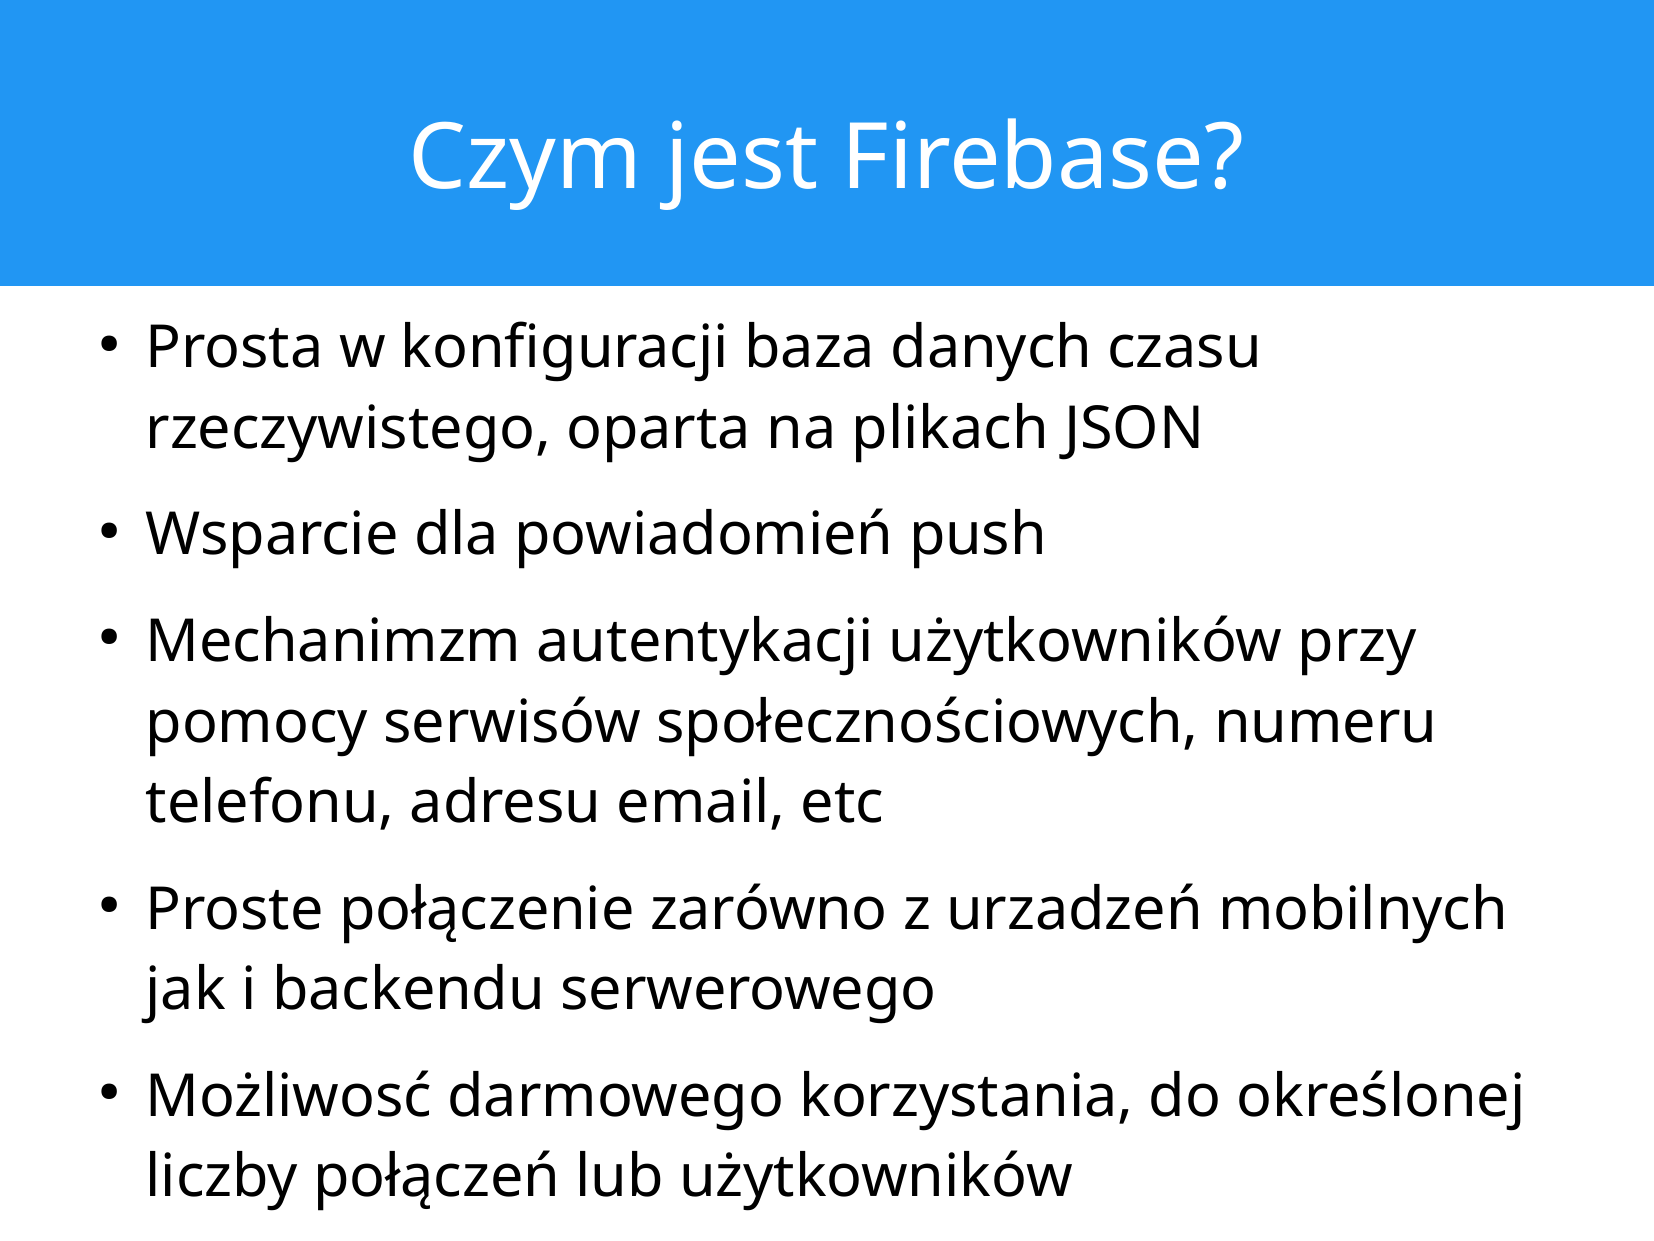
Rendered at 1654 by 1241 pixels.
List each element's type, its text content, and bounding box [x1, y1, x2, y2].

title Czym jest Firebase? [82, 49, 1571, 257]
list Prosta w konfiguracji baza danych czasu rzeczywistego, oparta na plikach JSON Wsparcie dla powiadomień push Mechanimzm autentykacji użytkowników przy pomocy serwisów społecznościowych, numeru telefonu, adresu email, etc Proste połączenie zarówno z urzadzeń mobilnych jak i backendu serwerowego Możliwosć darmowego korzystania, do określonej liczby połączeń lub użytkowników [82, 301, 1571, 1217]
